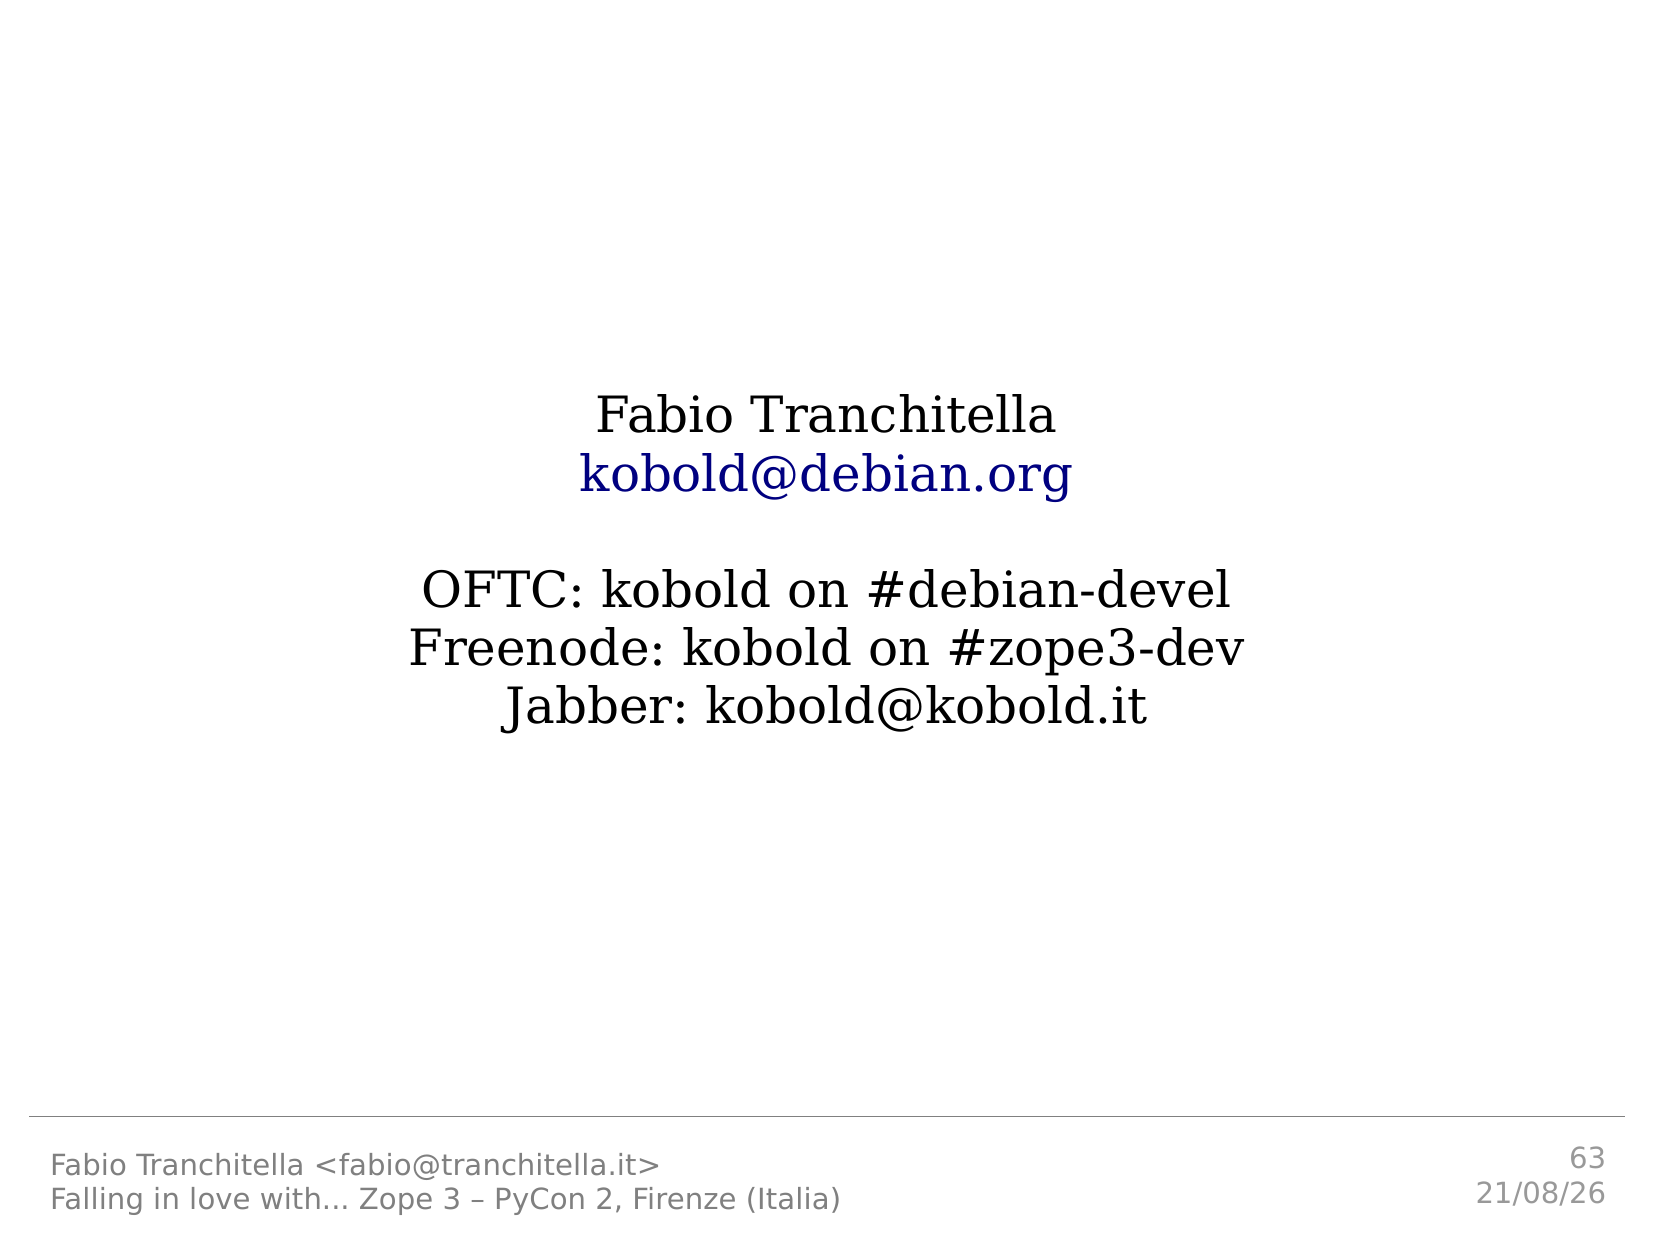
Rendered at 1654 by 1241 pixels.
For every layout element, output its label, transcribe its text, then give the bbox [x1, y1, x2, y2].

subtitle Fabio Tranchitella kobold@debian.org OFTC: kobold on #debian-devel Freenode: kobold on #zope3-dev Jabber: kobold@kobold.it [82, 59, 1571, 1063]
